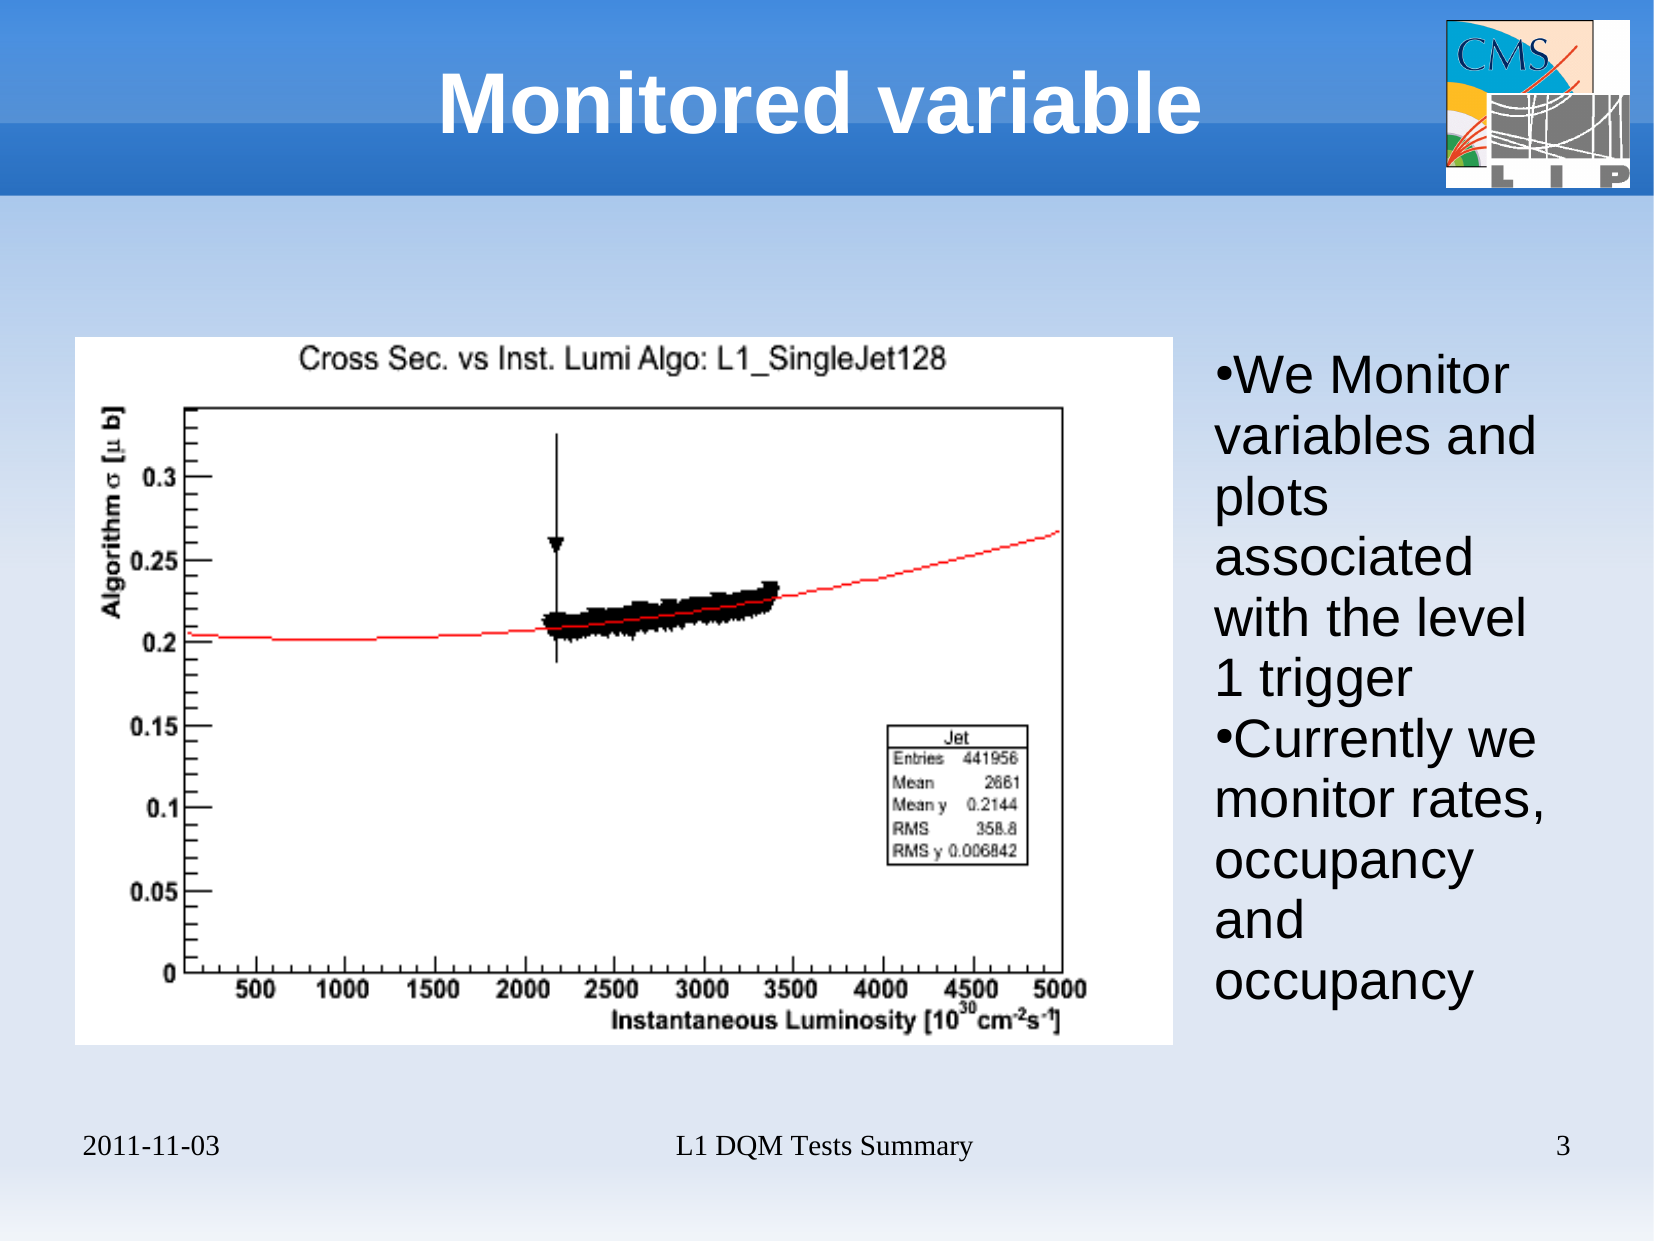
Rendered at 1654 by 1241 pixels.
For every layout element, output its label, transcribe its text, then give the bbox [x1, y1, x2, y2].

title Monitored variable [76, 0, 1565, 208]
picture [0, 0, 1654, 1241]
text_box We Monitor variables and plots associated with the level 1 trigger Currently we monitor rates, occupancy and occupancy [1200, 337, 1576, 1019]
